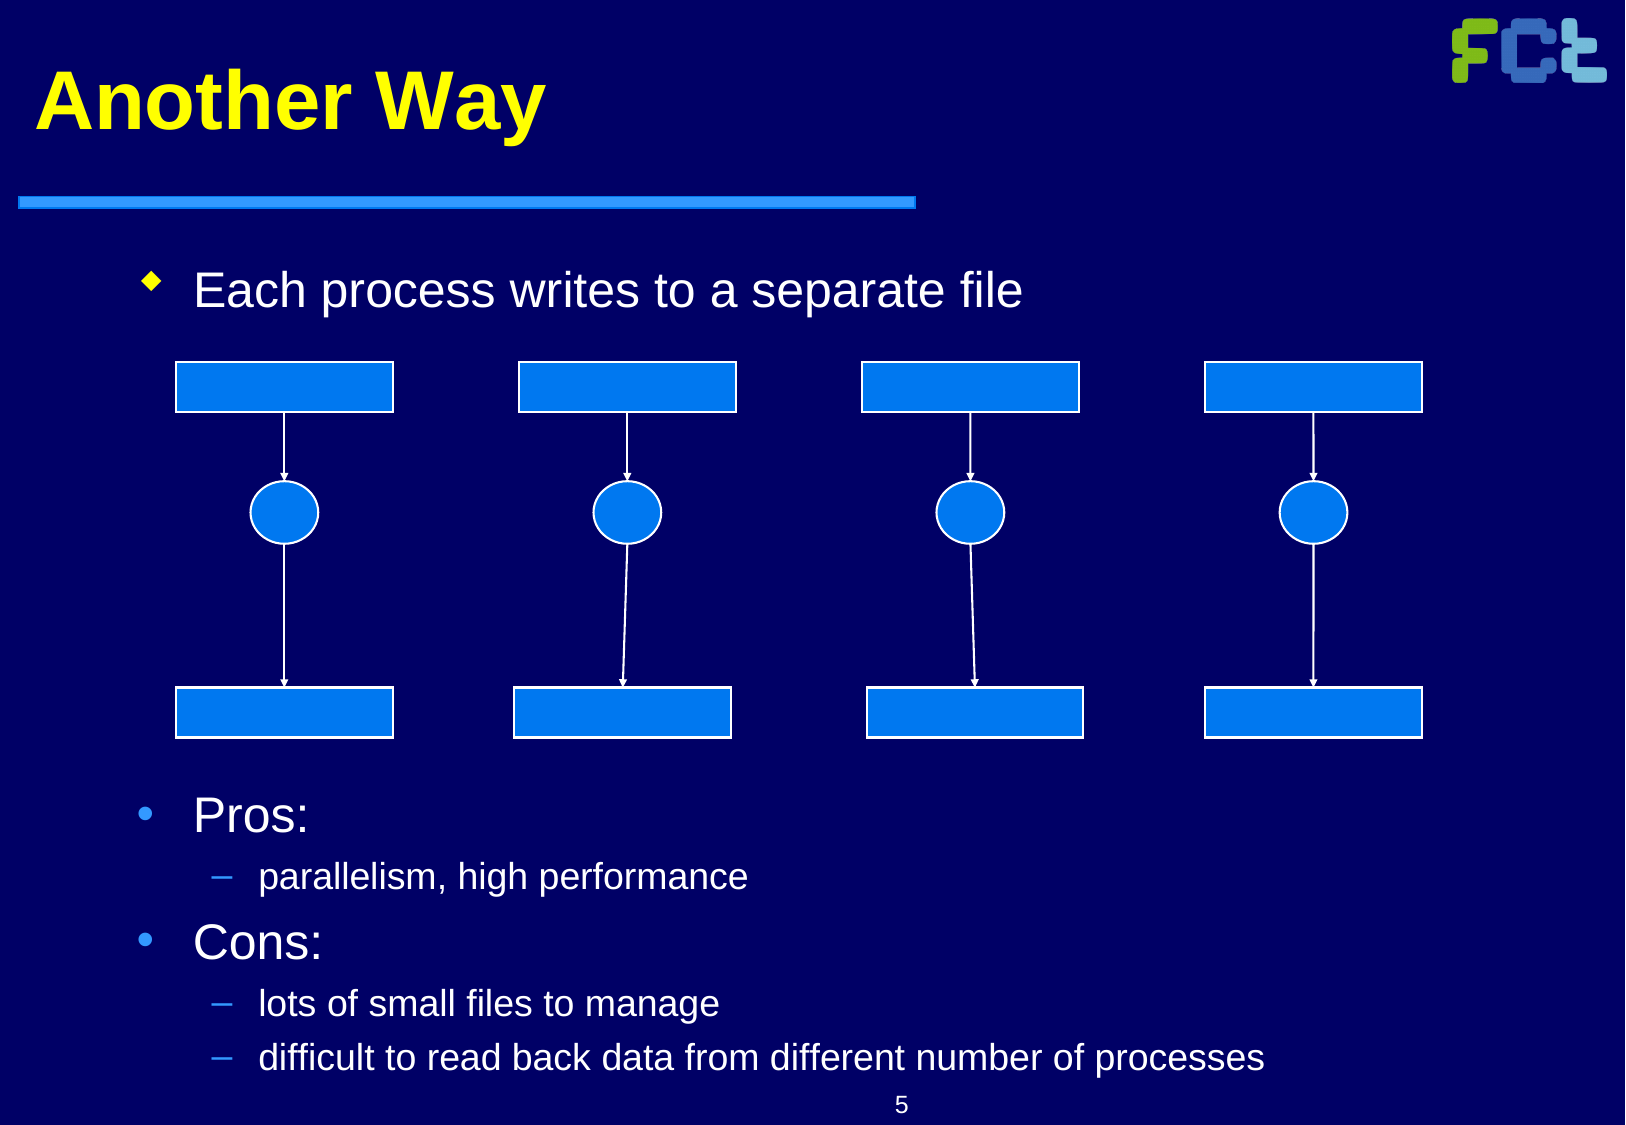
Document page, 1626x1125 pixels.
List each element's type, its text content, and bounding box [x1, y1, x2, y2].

text_box [176, 362, 393, 413]
text_box [862, 362, 1079, 413]
text_box [518, 362, 736, 413]
list Each process writes to a separate file [121, 249, 1504, 401]
title Another Way [19, 7, 1606, 185]
text_box [514, 687, 732, 738]
text_box [593, 481, 662, 544]
text_box [1205, 687, 1422, 738]
text_box [1279, 481, 1348, 544]
text_box [1205, 362, 1422, 413]
text_box [250, 481, 319, 544]
text_box Pros: parallelism, high performance Cons: lots of small files to manage difficult to read back data from different number of processes [121, 774, 1538, 1088]
text_box [936, 481, 1005, 544]
text_box <number> [428, 1088, 1376, 1116]
text_box [176, 687, 393, 738]
text_box [866, 687, 1084, 738]
